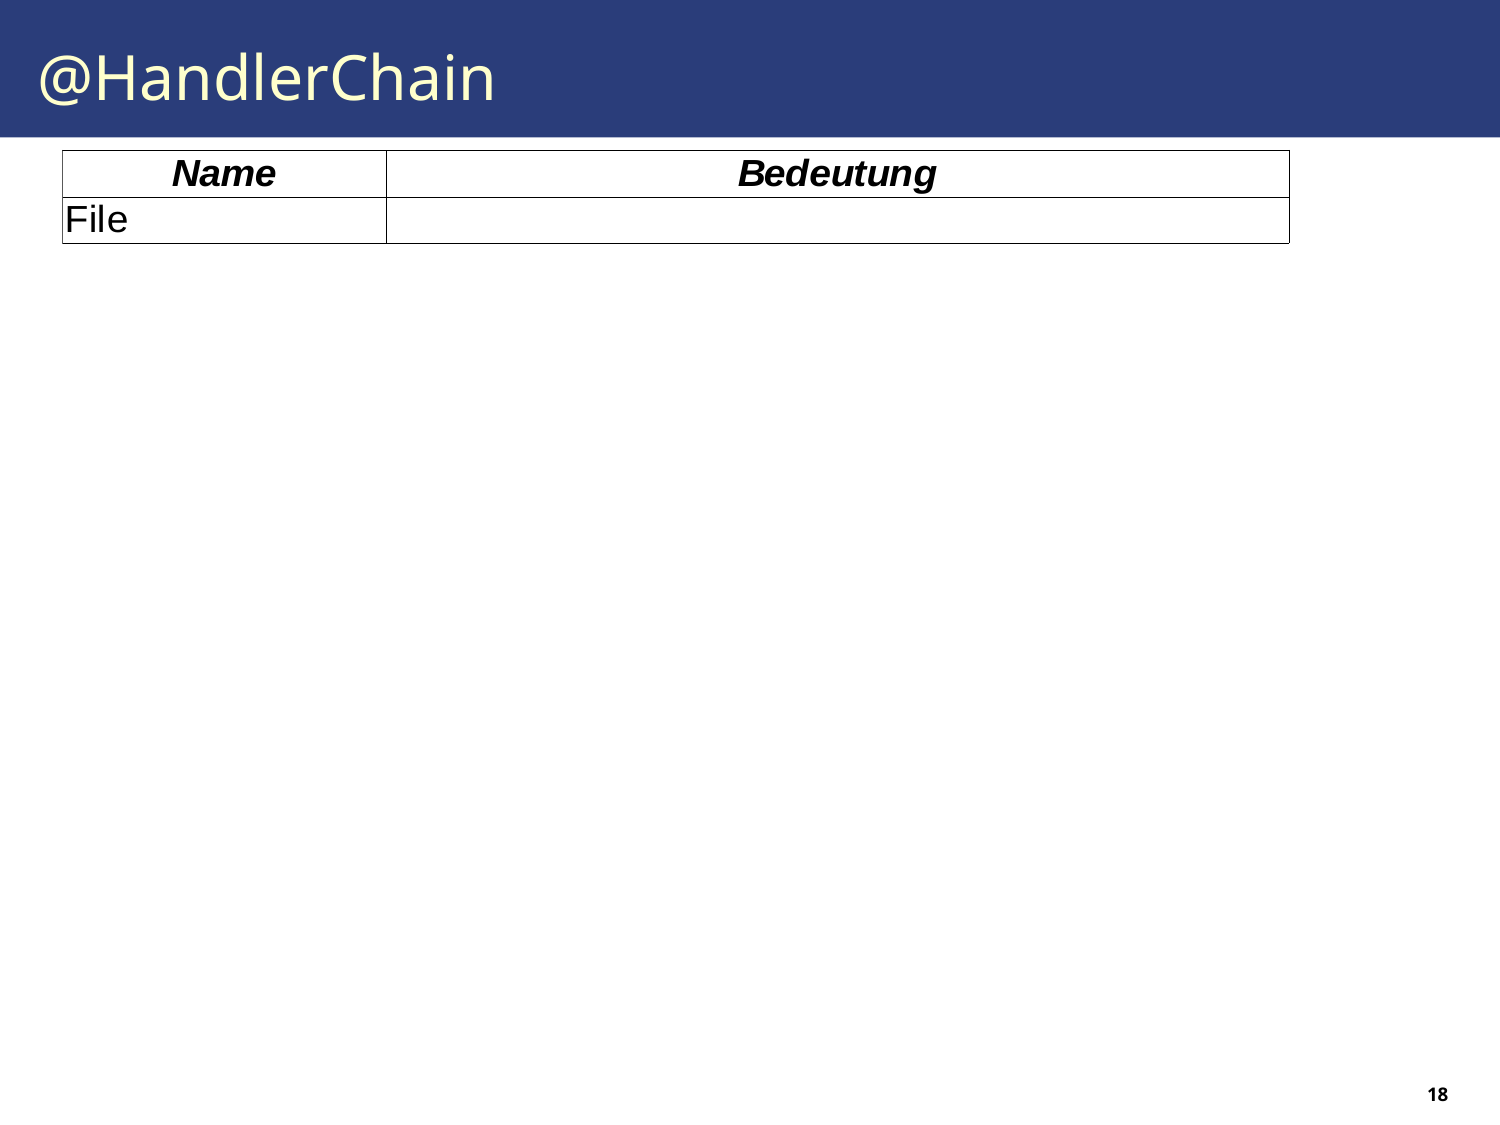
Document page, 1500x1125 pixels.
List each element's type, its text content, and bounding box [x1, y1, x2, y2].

text_box @HandlerChain [37, 0, 1476, 151]
chart [62, 149, 1430, 1088]
text_box <Nummer> [1412, 1077, 1500, 1117]
